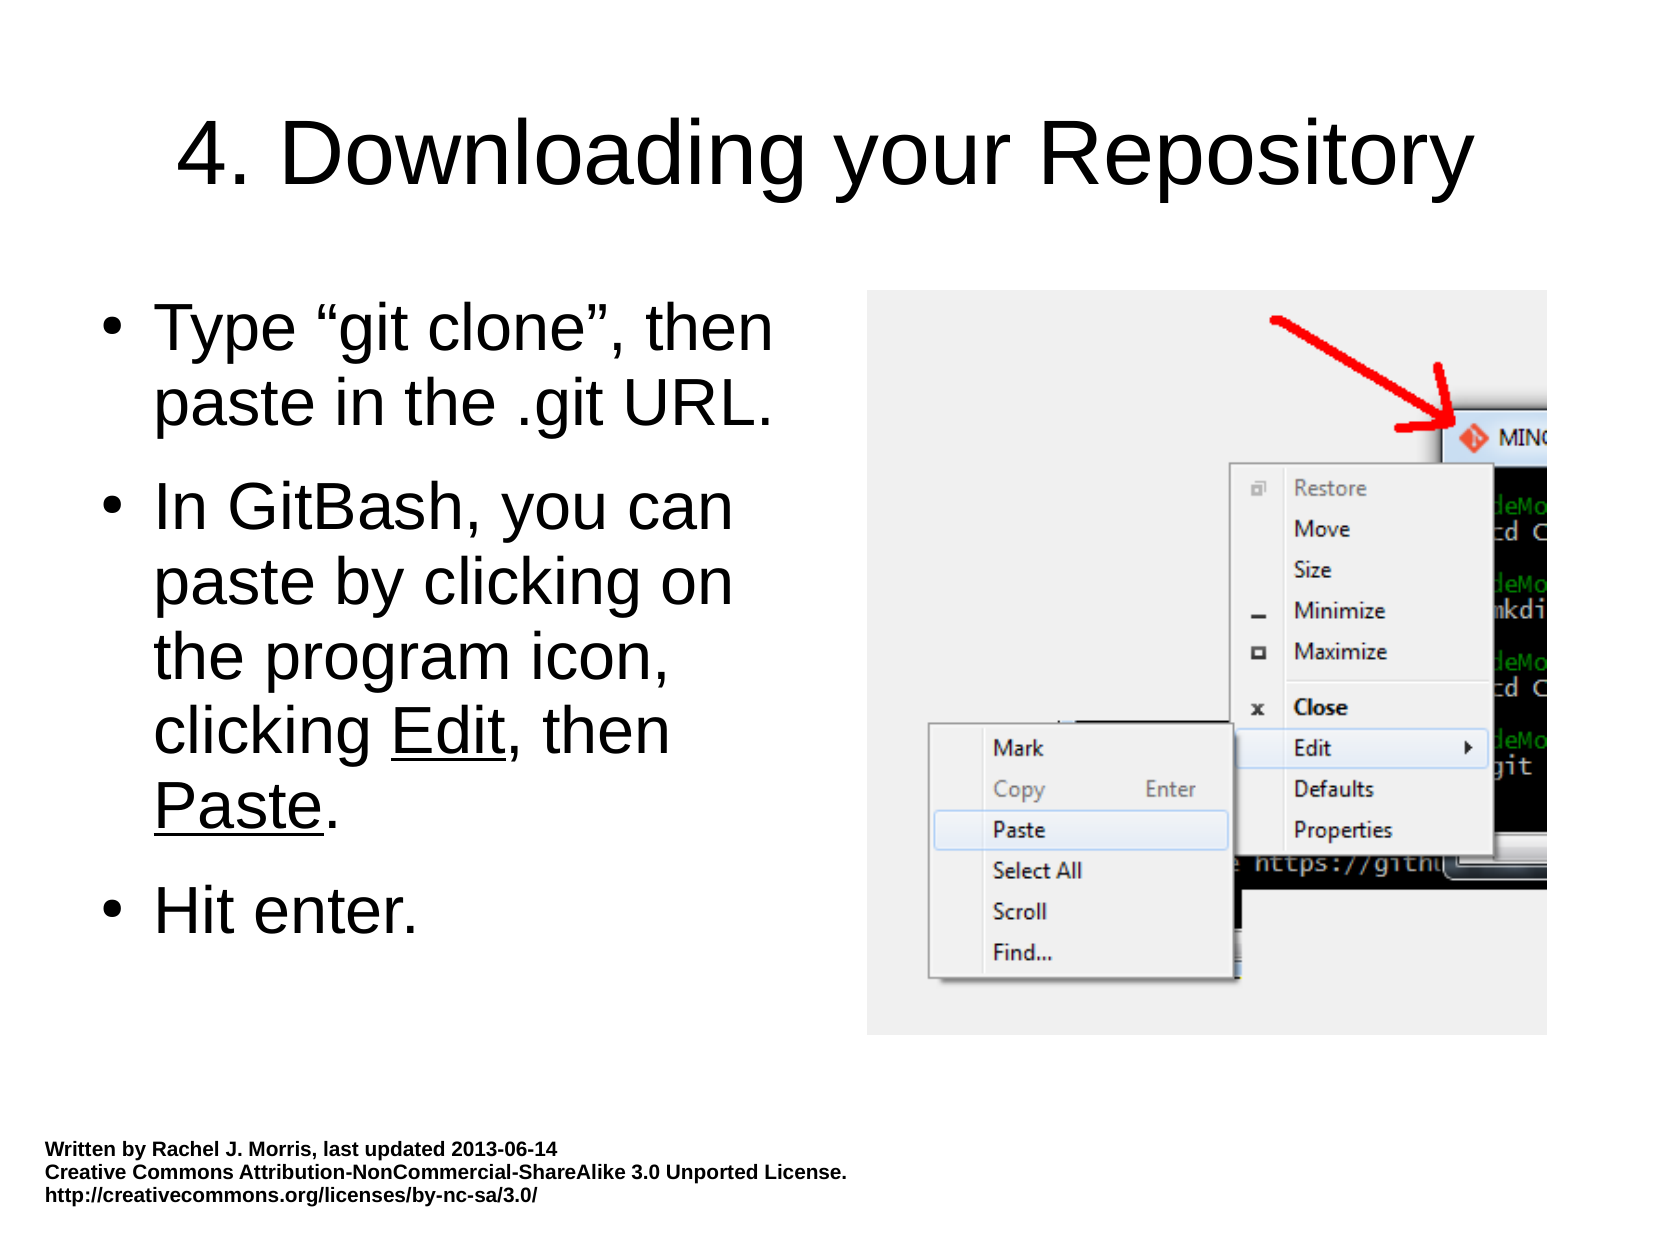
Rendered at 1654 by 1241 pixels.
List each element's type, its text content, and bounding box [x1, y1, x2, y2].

picture [867, 290, 1547, 1036]
title 4. Downloading your Repository [82, 49, 1571, 257]
list Type “git clone”, then paste in the .git URL. In GitBash, you can paste by clicking on the program icon, clicking Edit, then Paste. Hit enter. [82, 290, 841, 1010]
